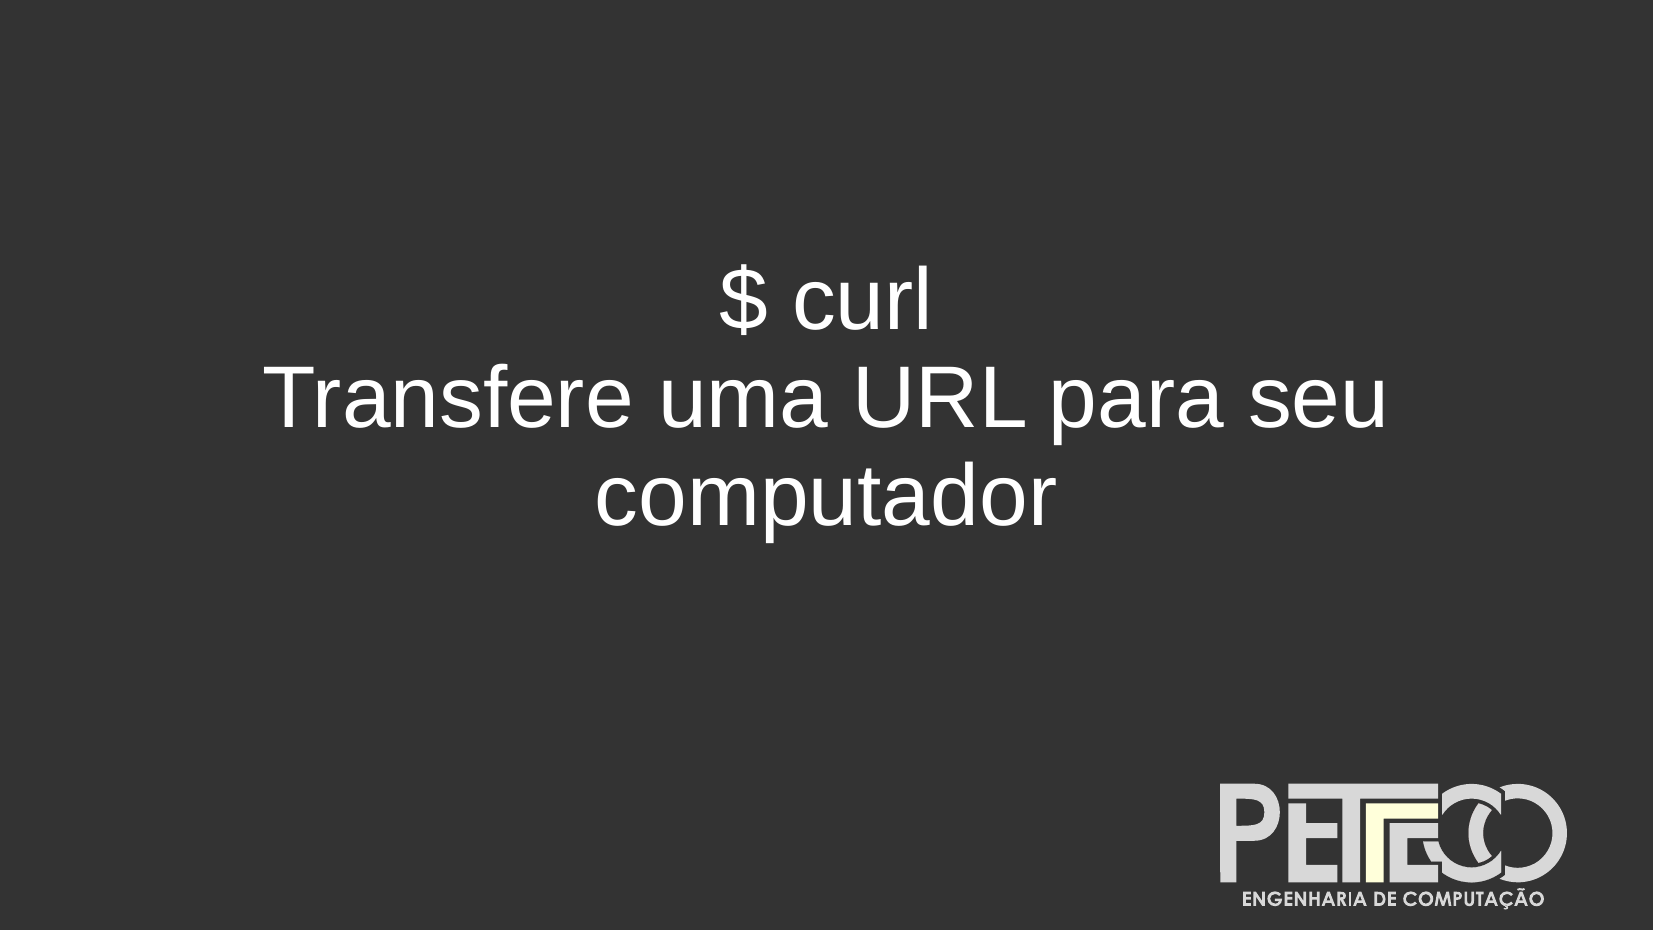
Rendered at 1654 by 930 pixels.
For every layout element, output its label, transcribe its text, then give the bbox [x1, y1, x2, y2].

subtitle $ curl Transfere uma URL para seu computador [82, 37, 1571, 757]
